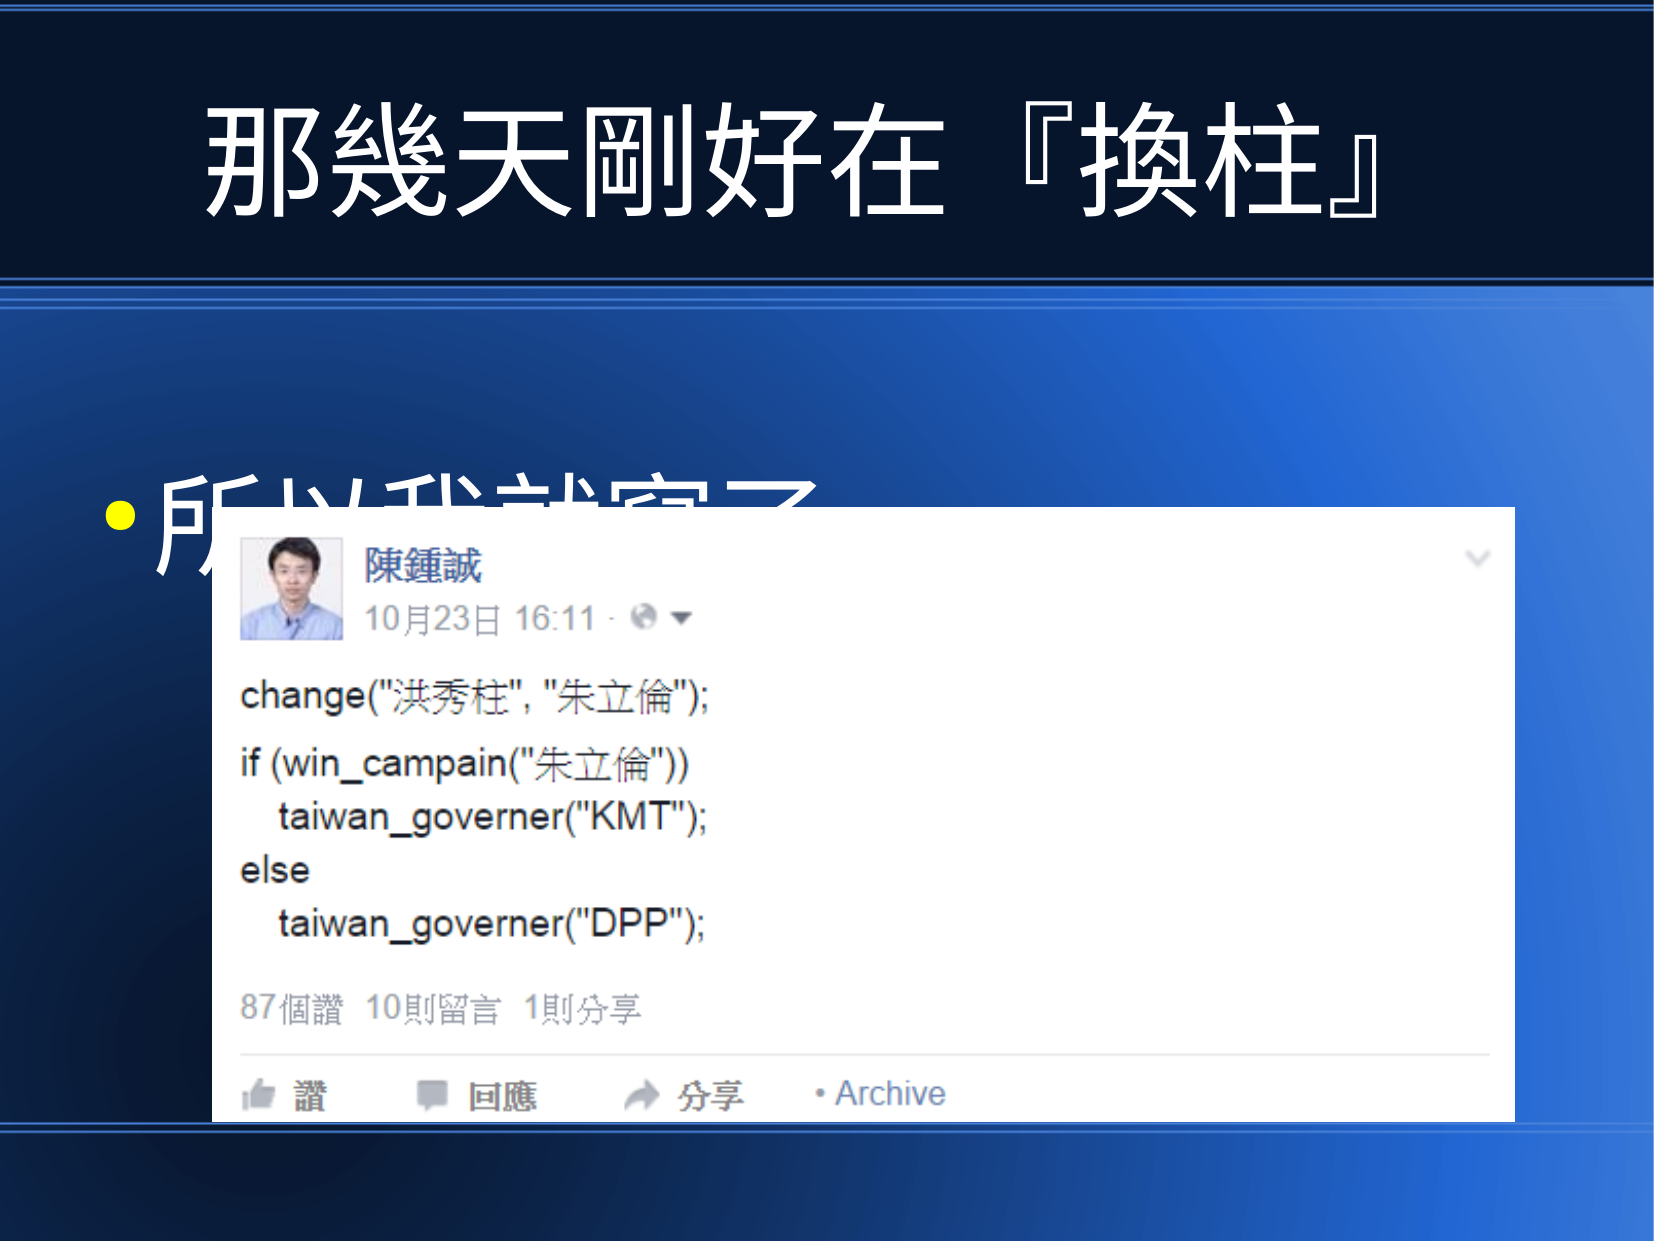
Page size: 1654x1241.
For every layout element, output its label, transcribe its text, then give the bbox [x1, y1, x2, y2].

title 那幾天剛好在『換柱』 [82, 49, 1571, 257]
picture [212, 507, 1515, 1123]
list 所以我就寫了 [82, 355, 1571, 1241]
picture [0, 0, 1654, 1241]
